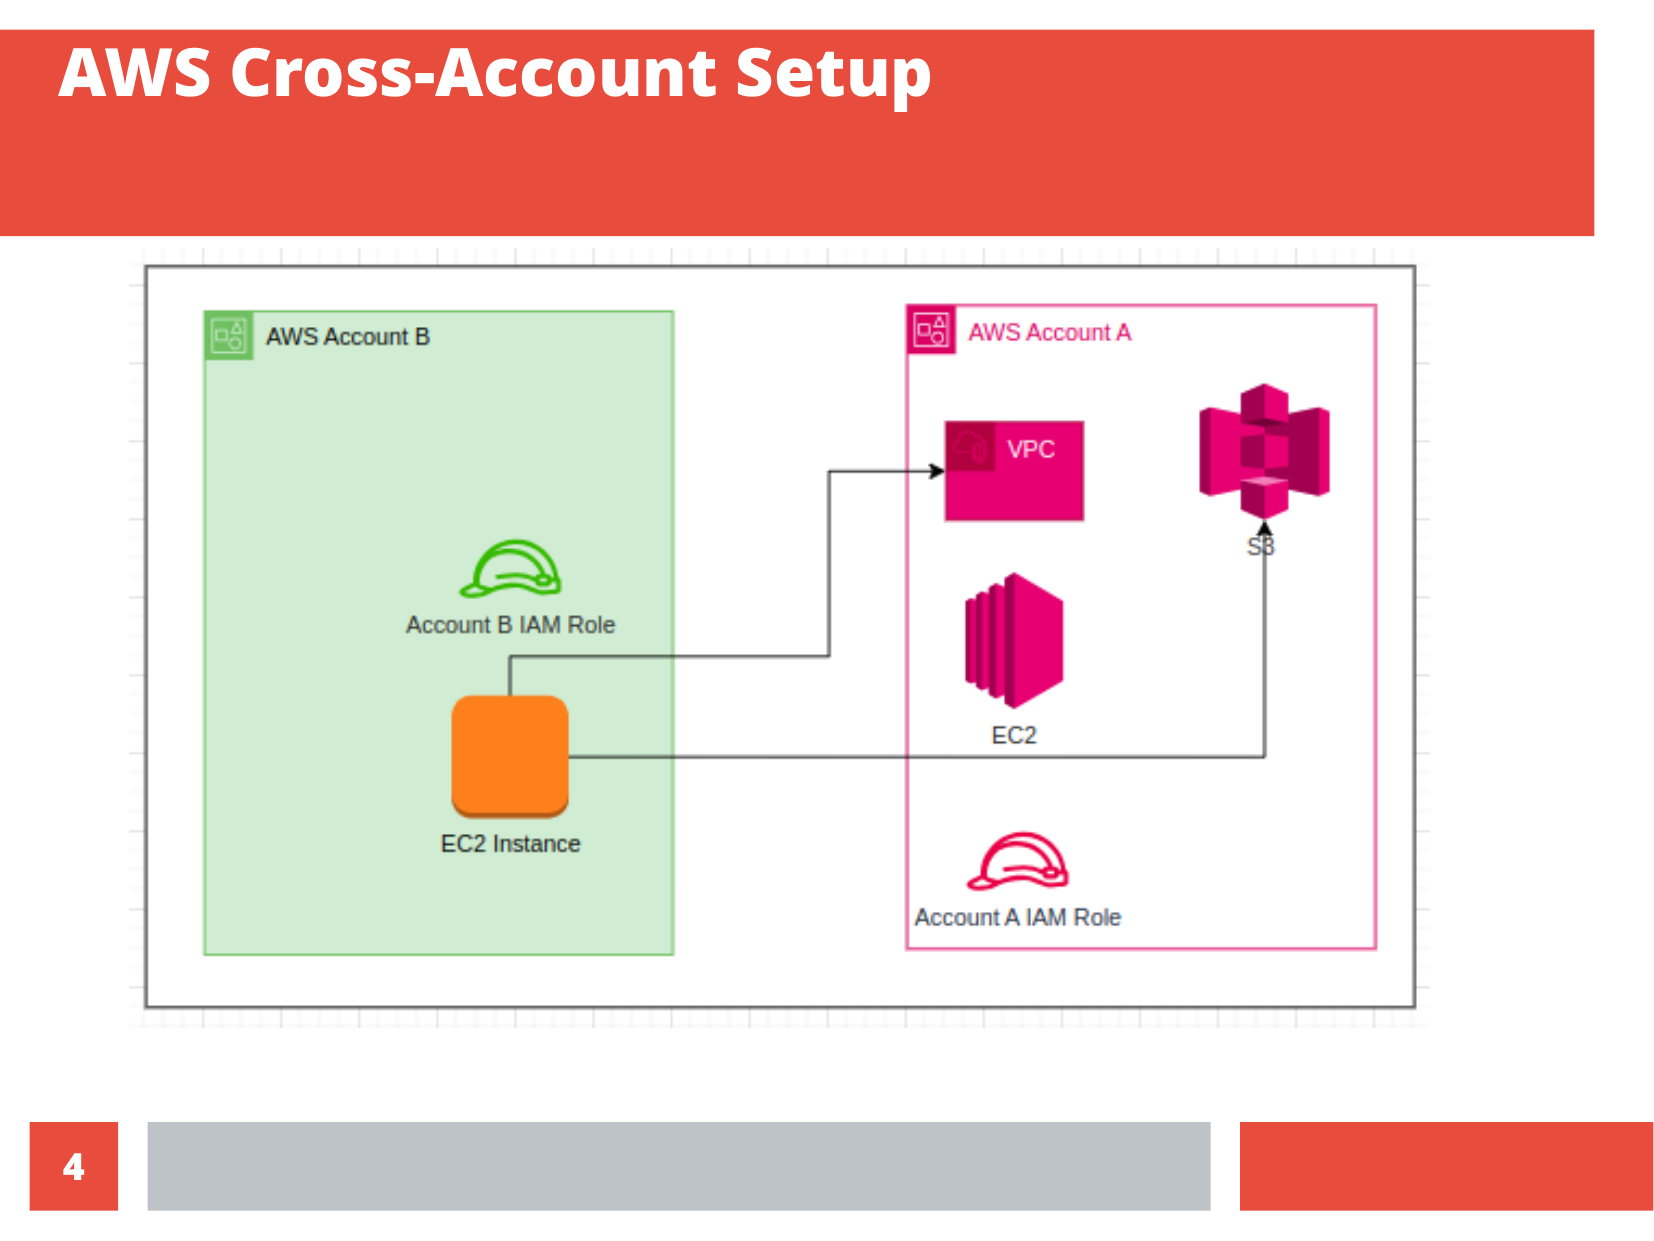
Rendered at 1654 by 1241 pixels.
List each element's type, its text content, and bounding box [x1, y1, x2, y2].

title AWS Cross-Account Setup AWS Cross-Account Setup [59, 59, 1595, 207]
picture [129, 248, 1430, 1028]
